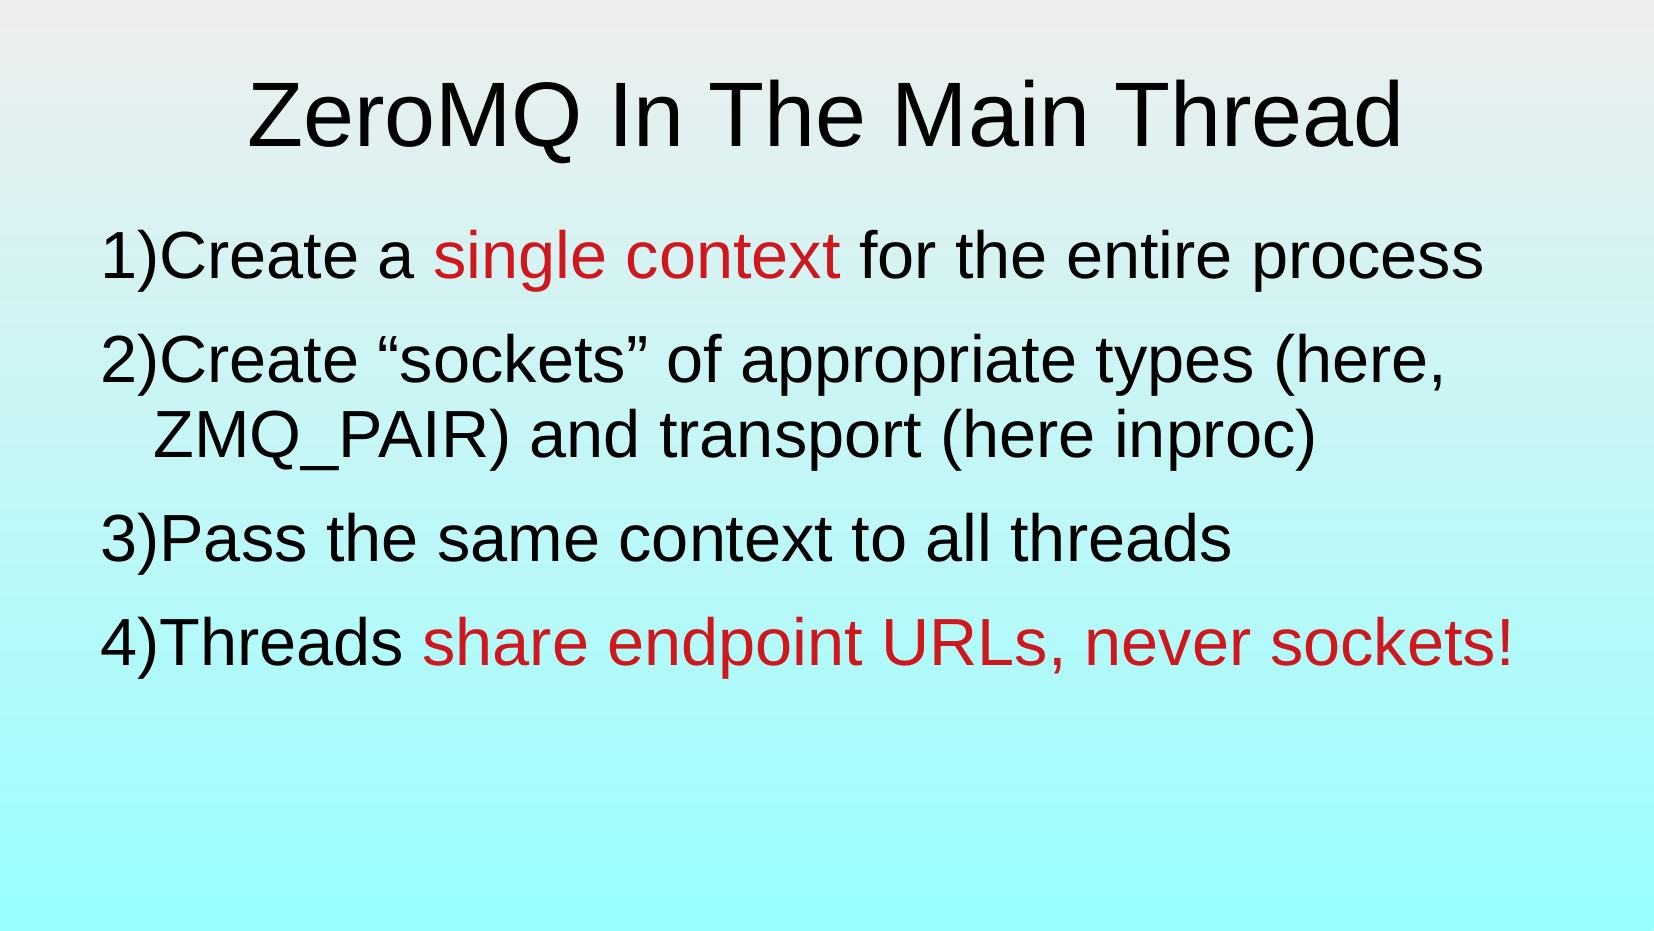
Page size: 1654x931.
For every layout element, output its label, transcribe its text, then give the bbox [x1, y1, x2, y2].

title ZeroMQ In The Main Thread [82, 37, 1571, 193]
text_box [82, 217, 1571, 758]
